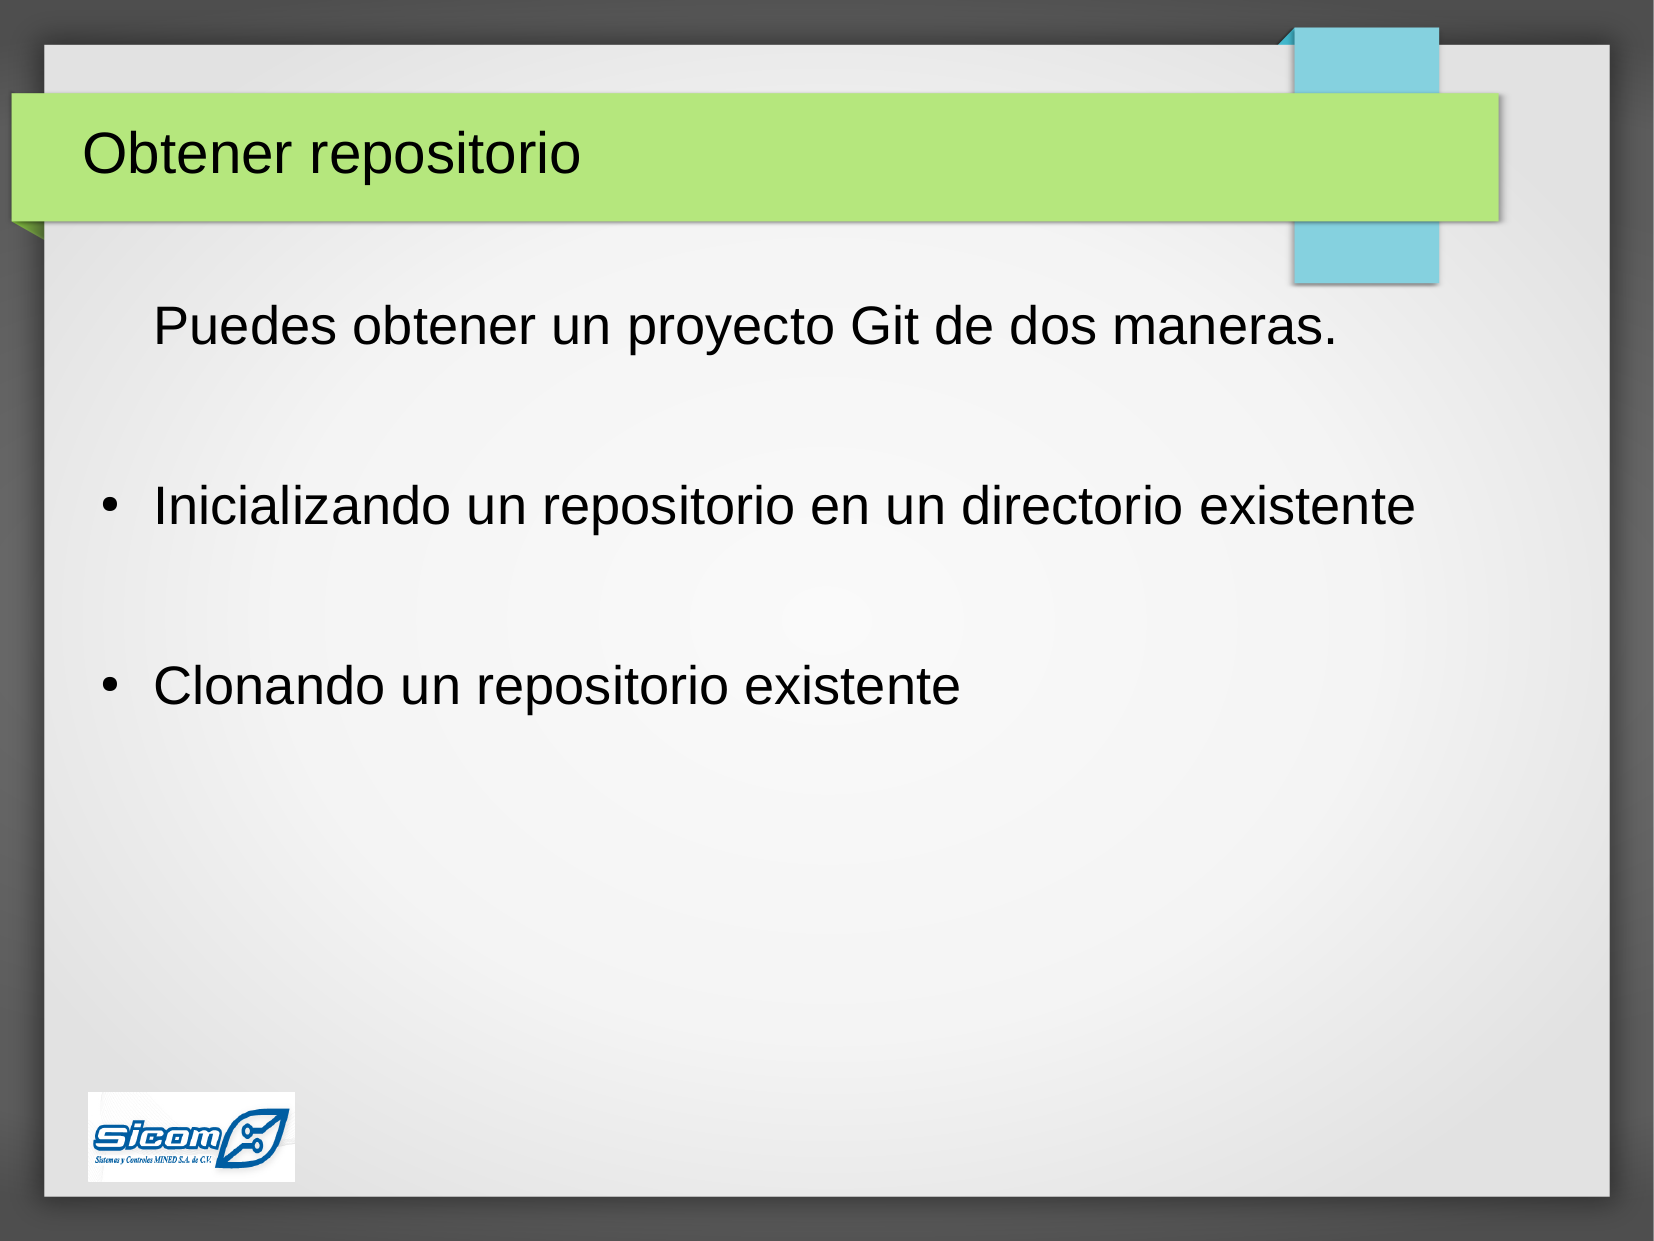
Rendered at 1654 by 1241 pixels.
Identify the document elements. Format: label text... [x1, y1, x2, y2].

title Obtener repositorio [82, 94, 1264, 213]
picture [0, 0, 1654, 1241]
list Puedes obtener un proyecto Git de dos maneras. Inicializando un repositorio en un directorio existente Clonando un repositorio existente [82, 295, 1571, 1015]
